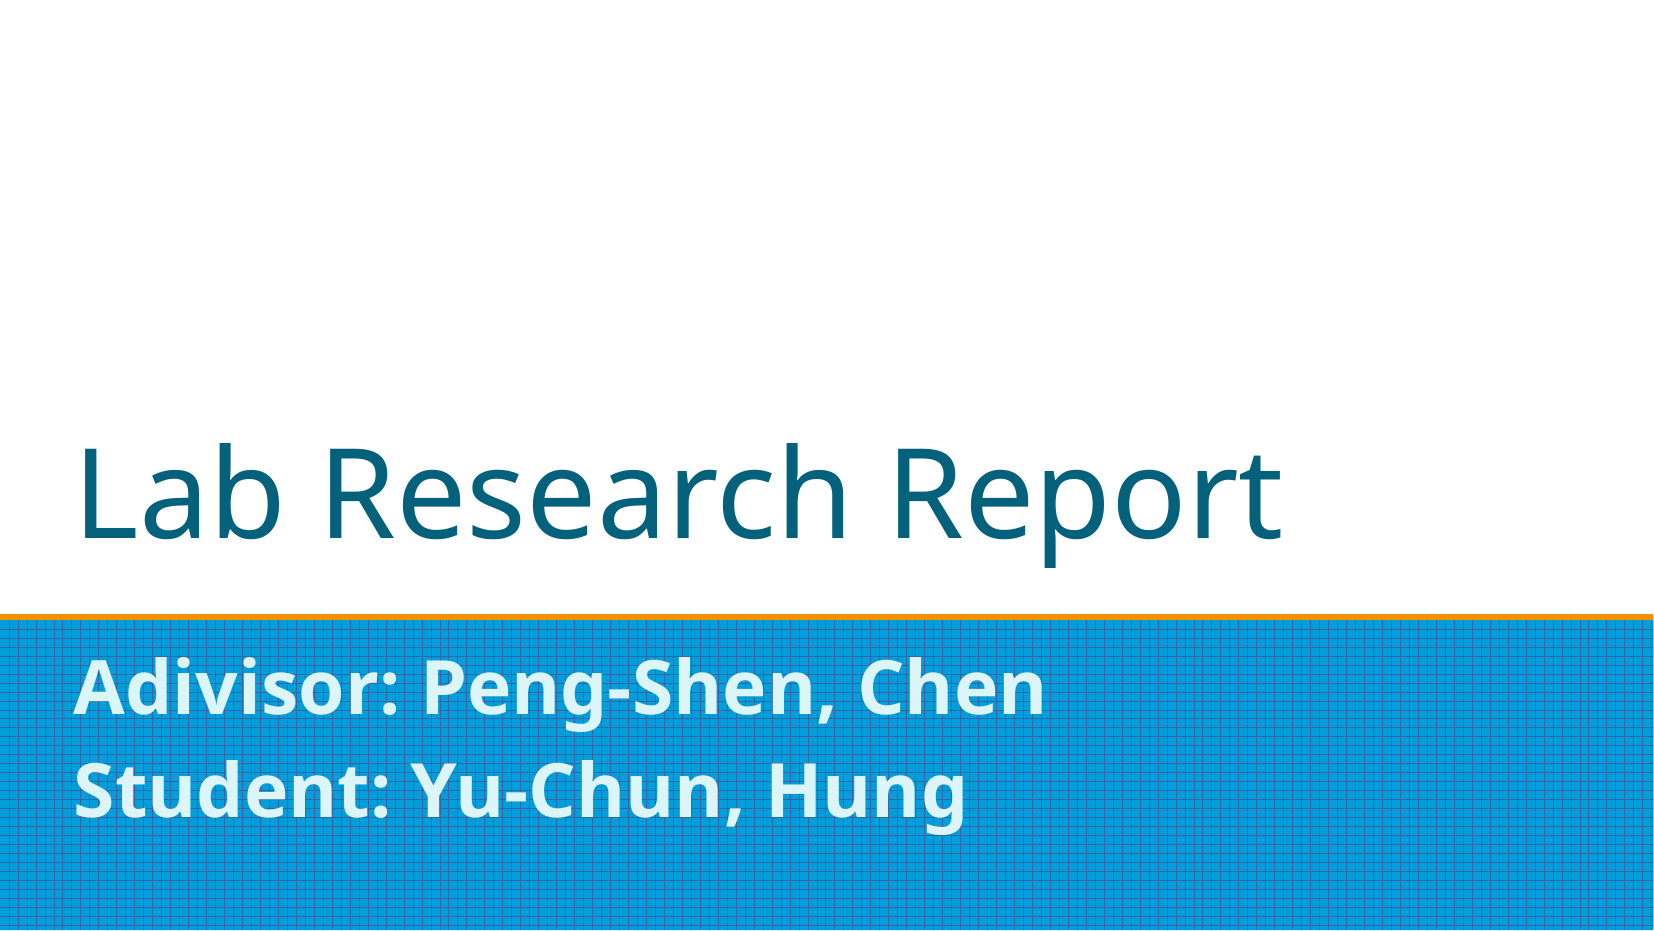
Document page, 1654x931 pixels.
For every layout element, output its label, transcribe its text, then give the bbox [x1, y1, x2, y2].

subtitle Adivisor: Peng-Shen, Chen Student: Yu-Chun, Hung [73, 634, 1551, 840]
title Lab Research Report [73, 44, 1551, 576]
